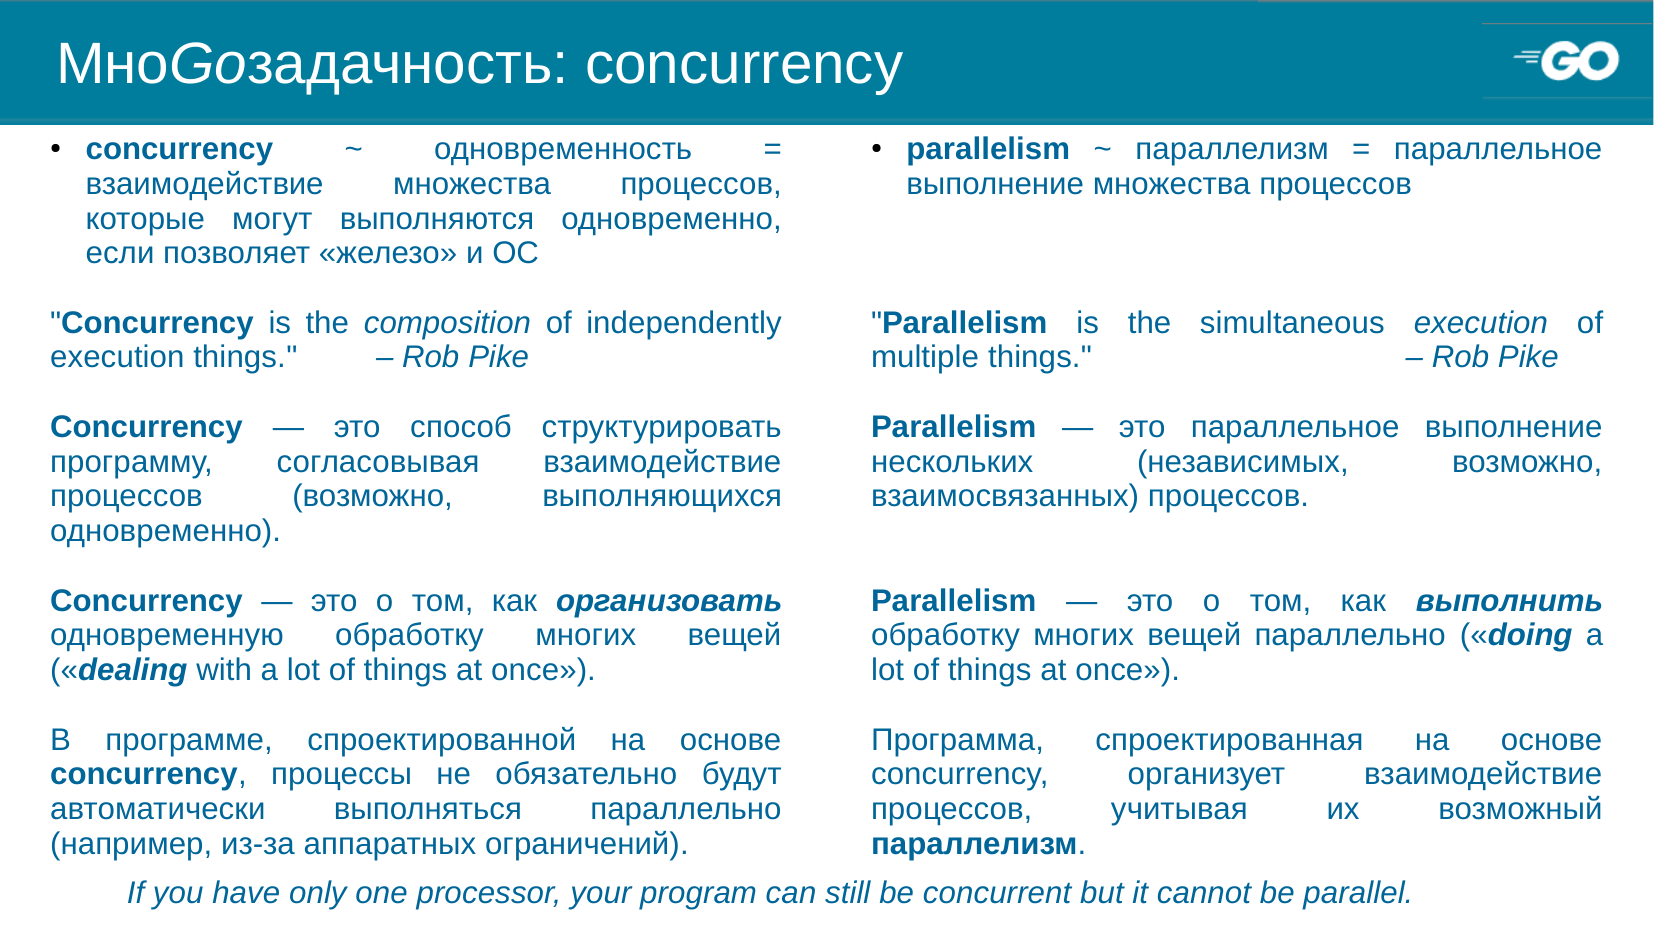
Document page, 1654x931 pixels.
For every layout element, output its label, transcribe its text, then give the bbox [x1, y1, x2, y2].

text_box If you have only one processor, your program can still be concurrent but it cannot be parallel. [112, 868, 1436, 918]
text_box concurrency ~ одновременность = взаимодействие множества процессов, которые могут выполняются одновременно, если позволяет «железо» и ОС "Concurrency is the composition of independently execution things." ‒ Rob Pike Concurrency — это способ структурировать программу, согласовывая взаимодействие процессов (возможно, выполняющихся одновременно). Concurrency — это о том, как организовать одновременную обработку многих вещей («dealing with a lot of things at once»). В программе, спроектированной на основе concurrency, процессы не обязательно будут автоматически выполняться параллельно (например, из-за аппаратных ограничений). [35, 124, 798, 869]
text_box МноGoзадачность: concurrency [41, 23, 1495, 104]
picture [1542, 41, 1619, 81]
text_box parallelism ~ параллелизм = параллельное выполнение множества процессов "Parallelism is the simultaneous execution of multiple things." ‒ Rob Pike Parallelism — это параллельное выполнение нескольких (независимых, возможно, взаимосвязанных) процессов. Parallelism — это о том, как выполнить обработку многих вещей параллельно («doing a lot of things at once»). Программа, спроектированная на основе concurrency, организует взаимодействие процессов, учитывая их возможный параллелизм. [856, 124, 1619, 869]
